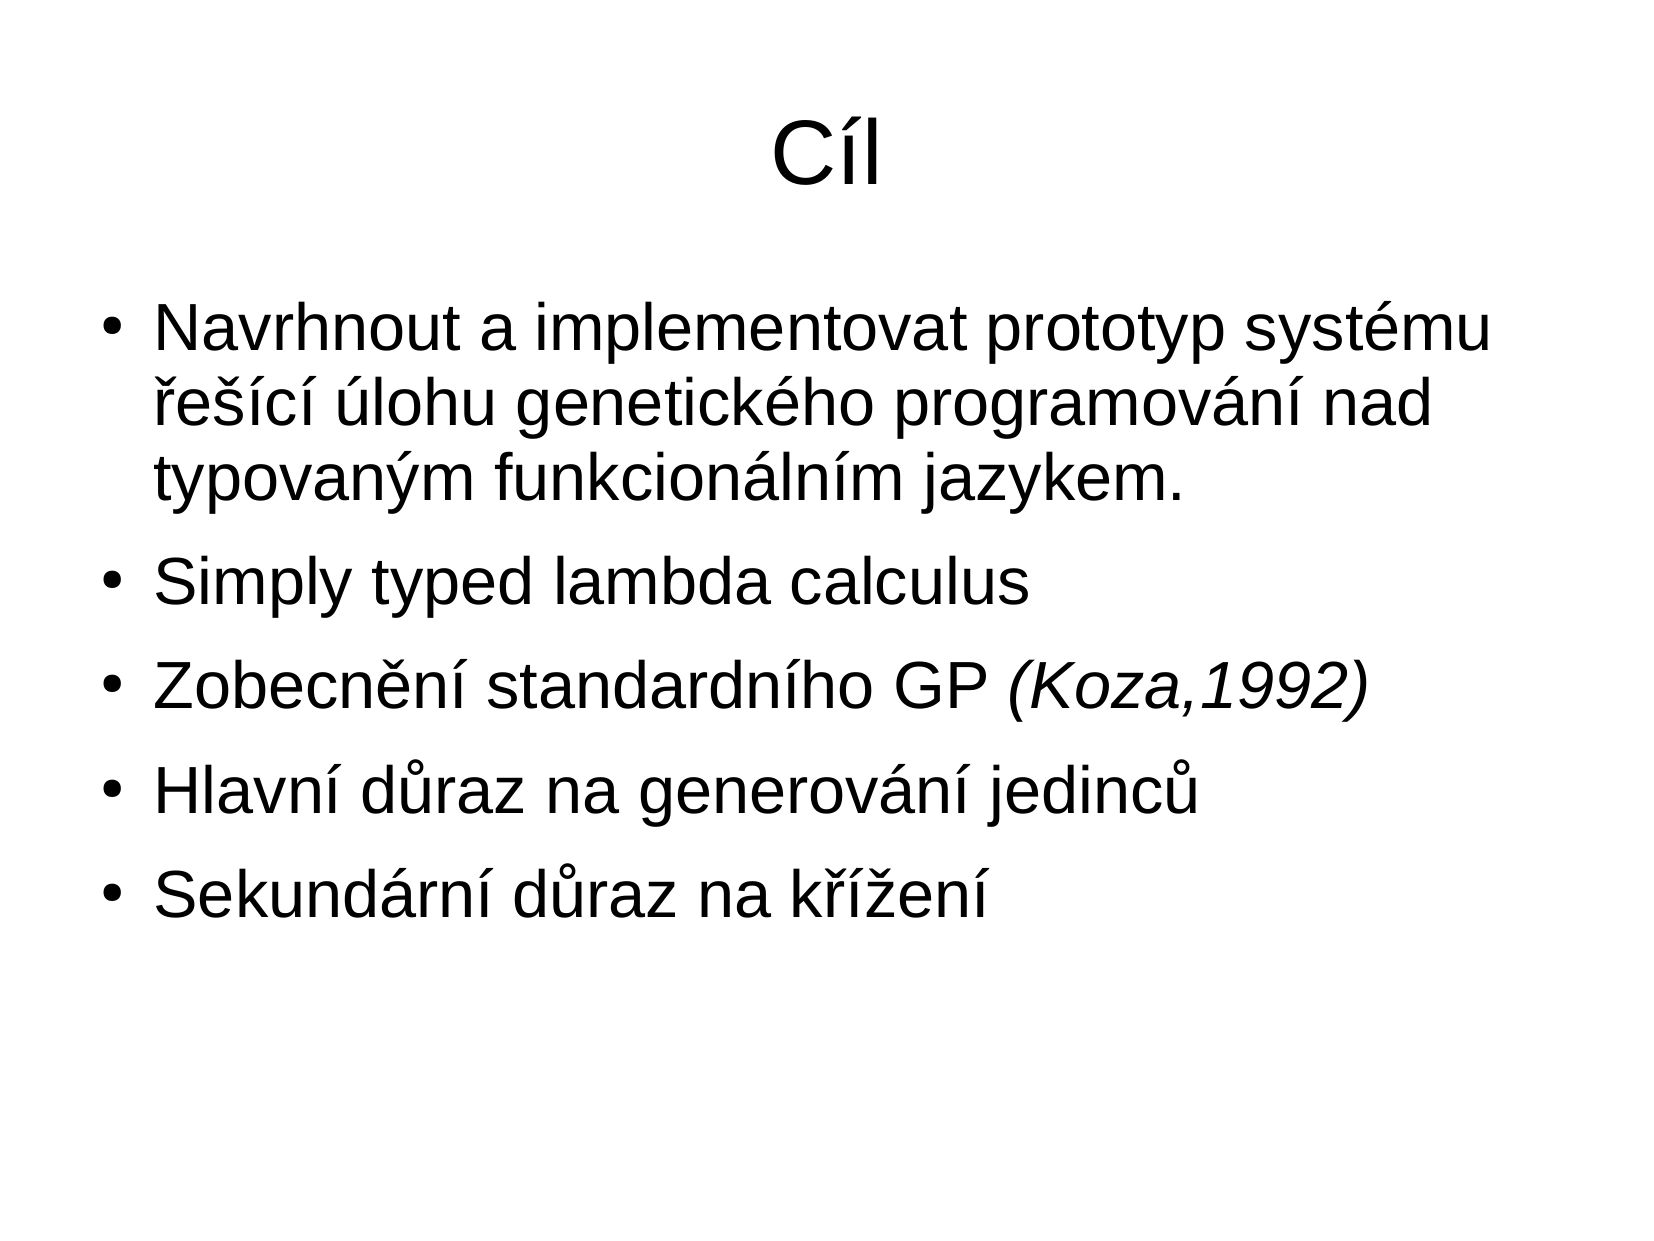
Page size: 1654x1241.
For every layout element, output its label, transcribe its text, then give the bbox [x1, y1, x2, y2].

list Navrhnout a implementovat prototyp systému řešící úlohu genetického programování nad typovaným funkcionálním jazykem. Simply typed lambda calculus Zobecnění standardního GP (Koza,1992) Hlavní důraz na generování jedinců Sekundární důraz na křížení [82, 290, 1538, 1010]
title Cíl [82, 49, 1571, 257]
